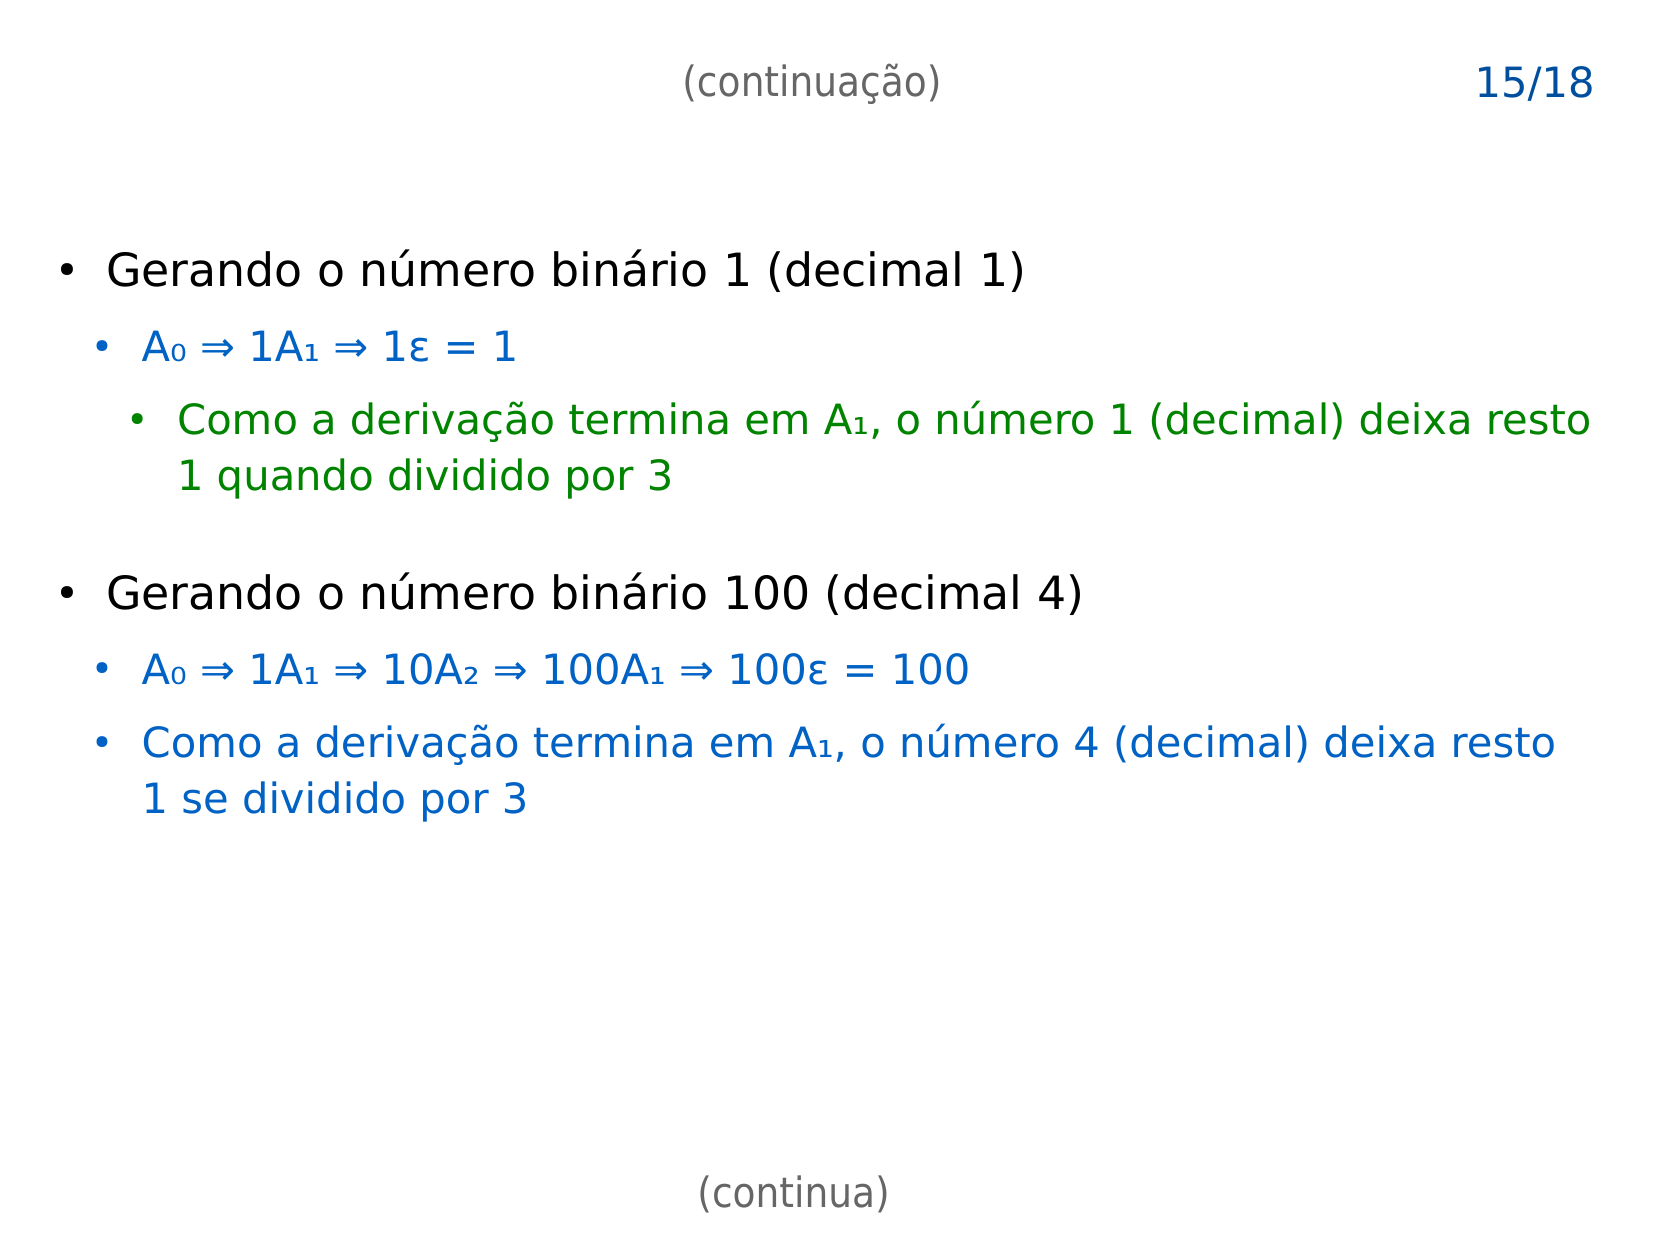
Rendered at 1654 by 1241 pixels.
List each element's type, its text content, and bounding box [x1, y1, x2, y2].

text_box (continua) [682, 1160, 906, 1225]
list Gerando o número binário 1 (decimal 1) A₀ ⇒ 1A₁ ⇒ 1ε = 1 Como a derivação termina em A₁, o número 1 (decimal) deixa resto 1 quando dividido por 3 Gerando o número binário 100 (decimal 4) A₀ ⇒ 1A₁ ⇒ 10A₂ ⇒ 100A₁ ⇒ 100ε = 100 Como a derivação termina em A₁, o número 4 (decimal) deixa resto 1 se dividido por 3 [59, 236, 1595, 1211]
text_box (continuação) [667, 50, 957, 114]
